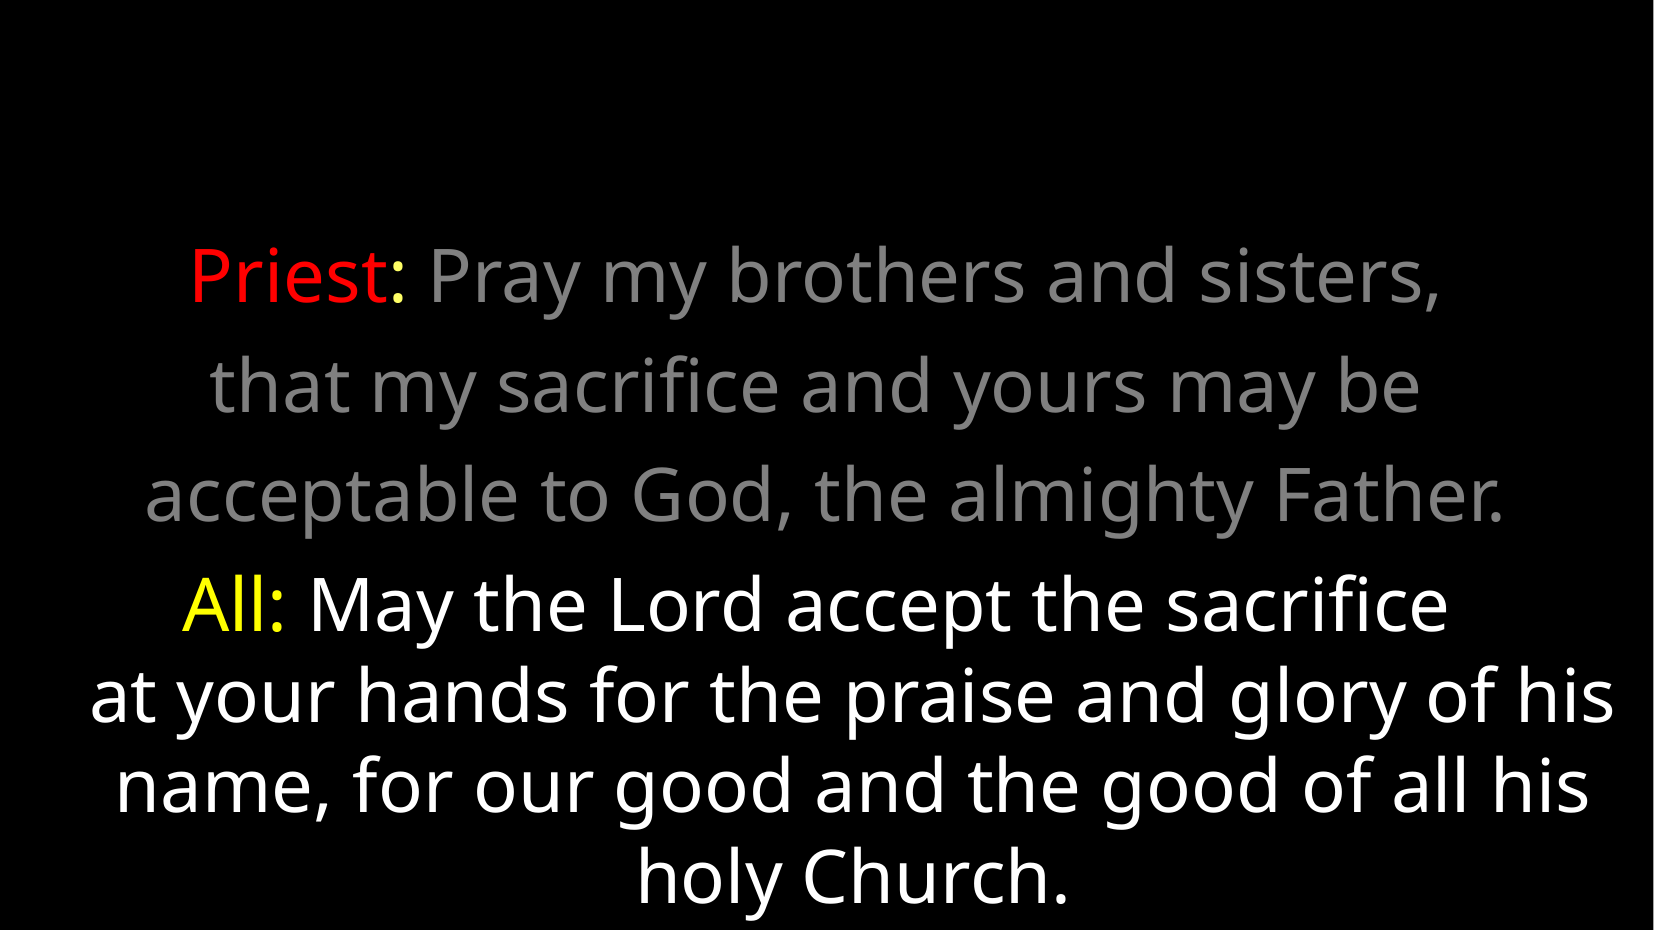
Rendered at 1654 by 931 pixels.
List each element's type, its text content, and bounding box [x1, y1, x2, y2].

list Priest: Pray my brothers and sisters, that my sacrifice and yours may be acceptable to God, the almighty Father. All: May the Lord accept the sacrifice at your hands for the praise and glory of his name, for our good and the good of all his holy Church. [0, 230, 1654, 931]
